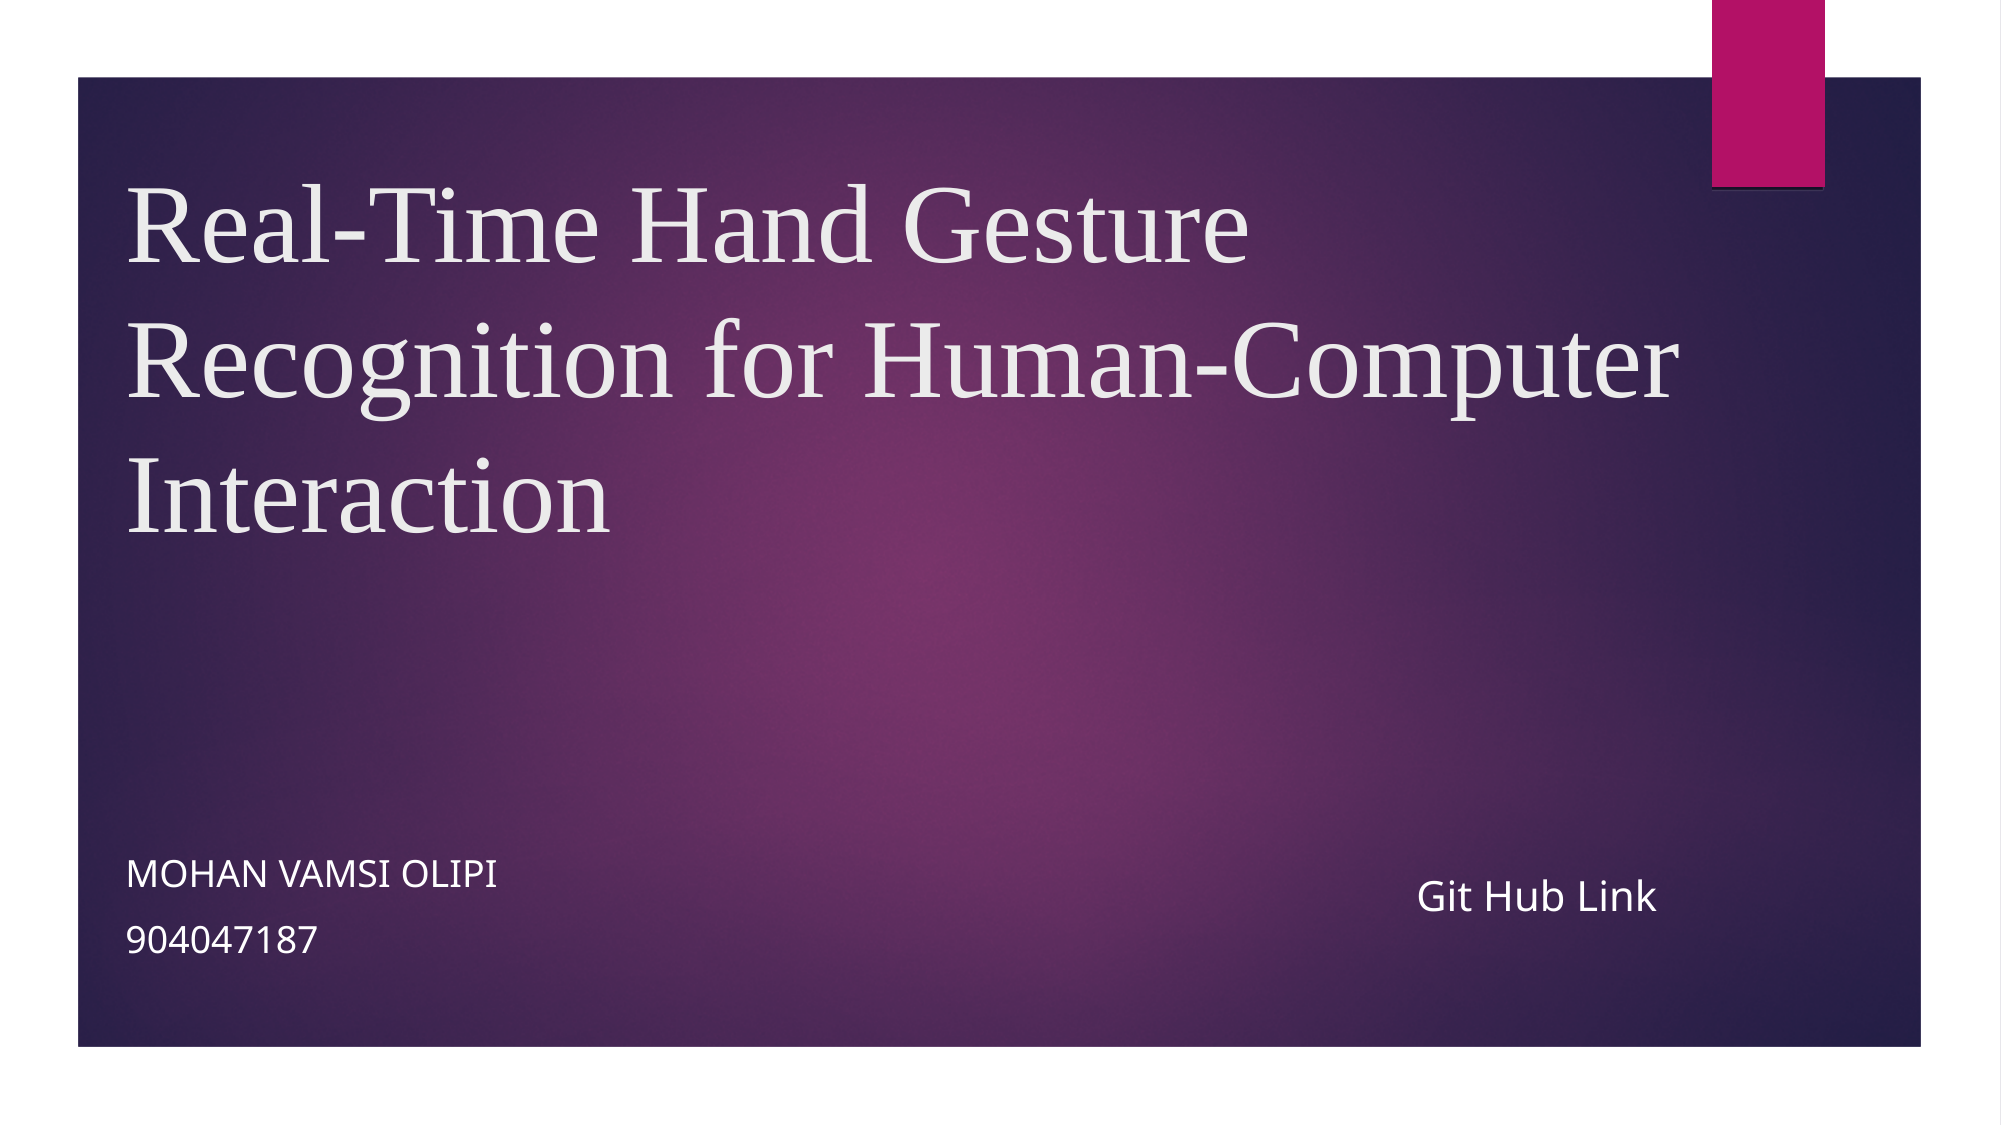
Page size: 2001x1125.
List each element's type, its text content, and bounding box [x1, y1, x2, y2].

title Real-Time Hand Gesture Recognition for Human-Computer Interaction [110, 122, 1787, 563]
subtitle Mohan Vamsi Olipi 904047187 [110, 842, 532, 985]
text_box Git Hub Link [1401, 861, 1846, 928]
